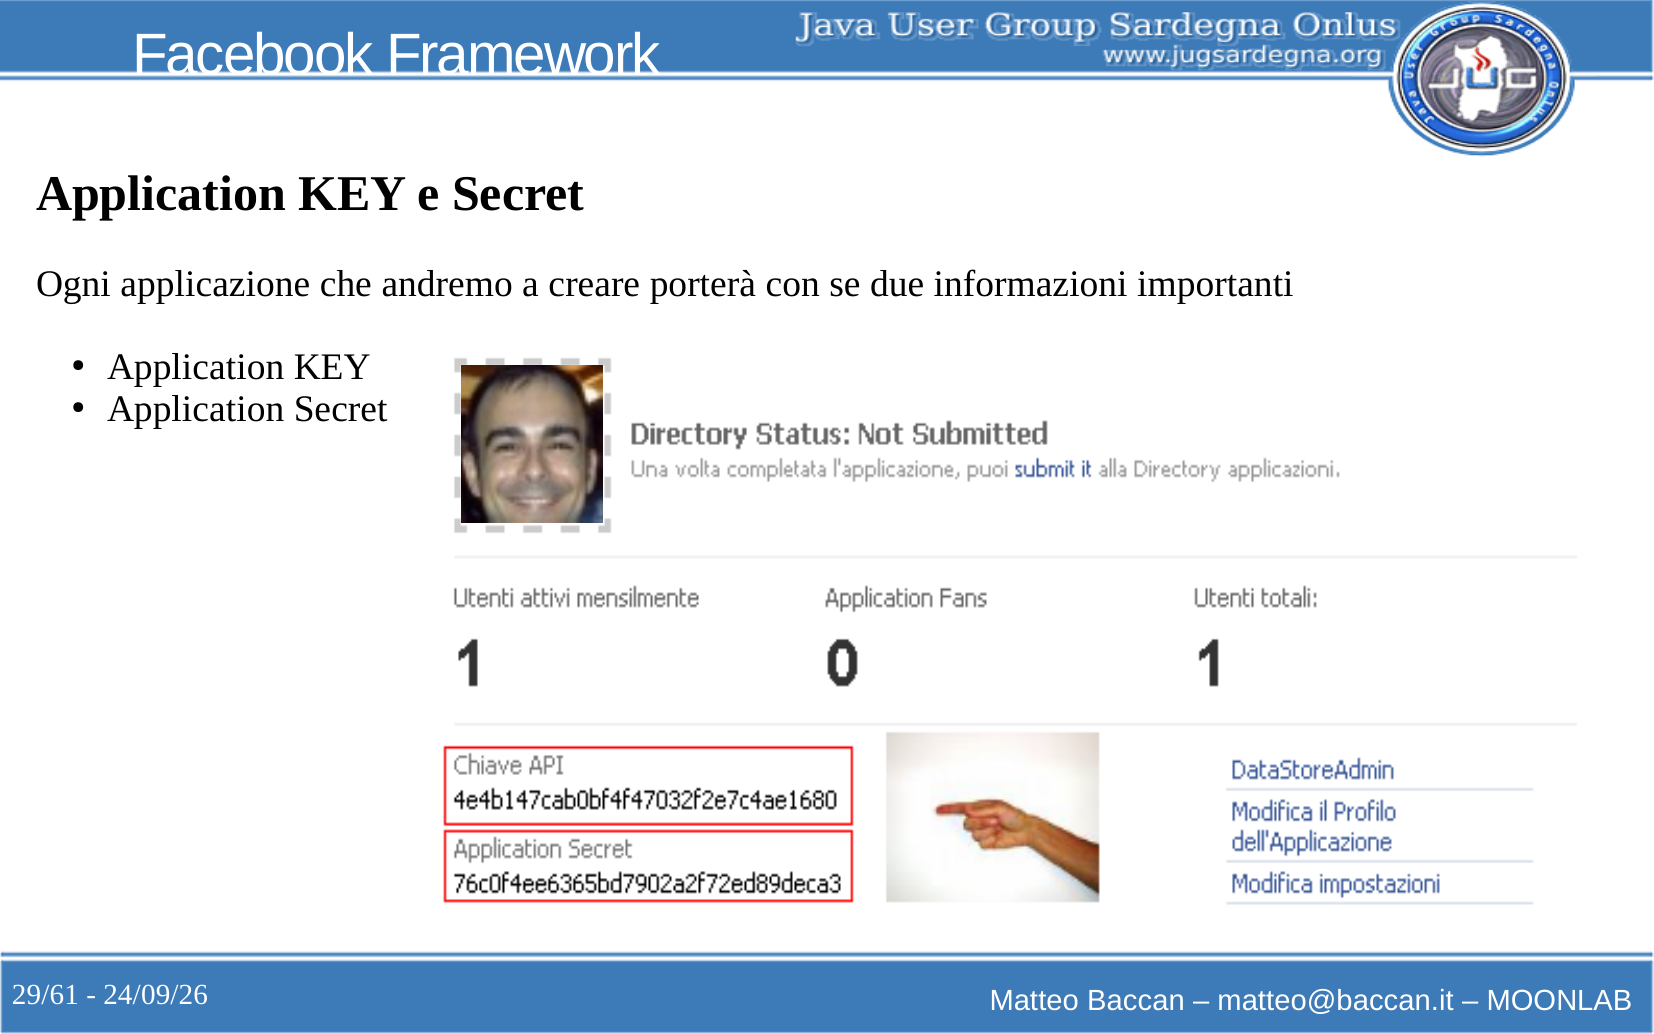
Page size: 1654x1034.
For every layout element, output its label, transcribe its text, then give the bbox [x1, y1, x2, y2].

picture [0, 0, 1654, 1034]
text_box Application KEY e Secret Ogni applicazione che andremo a creare porterà con se due informazioni importanti Application KEY Application Secret [21, 158, 1610, 443]
title Facebook Framework [132, 5, 1609, 103]
